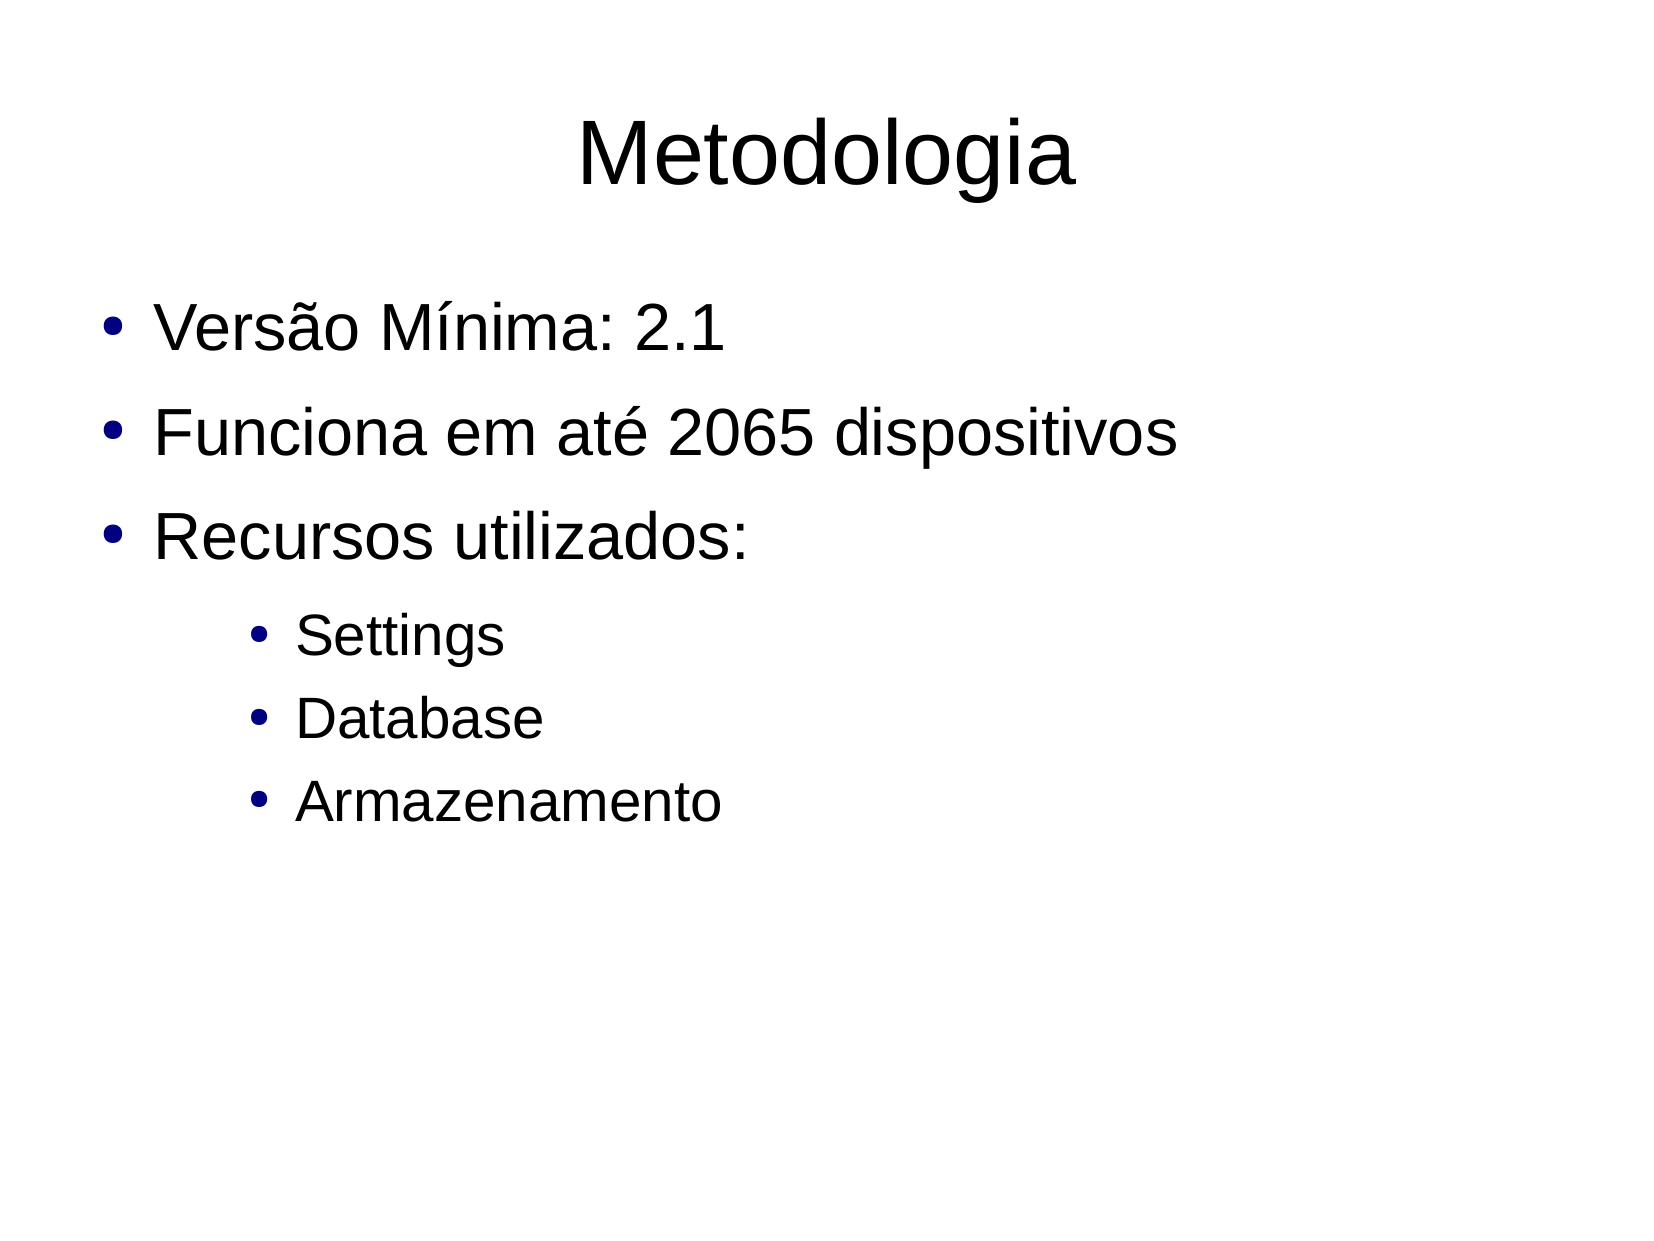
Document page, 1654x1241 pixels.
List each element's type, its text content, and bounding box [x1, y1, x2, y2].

title Metodologia [82, 49, 1571, 257]
list Versão Mínima: 2.1 Funciona em até 2065 dispositivos Recursos utilizados: Settings Database Armazenamento [82, 290, 1538, 1010]
